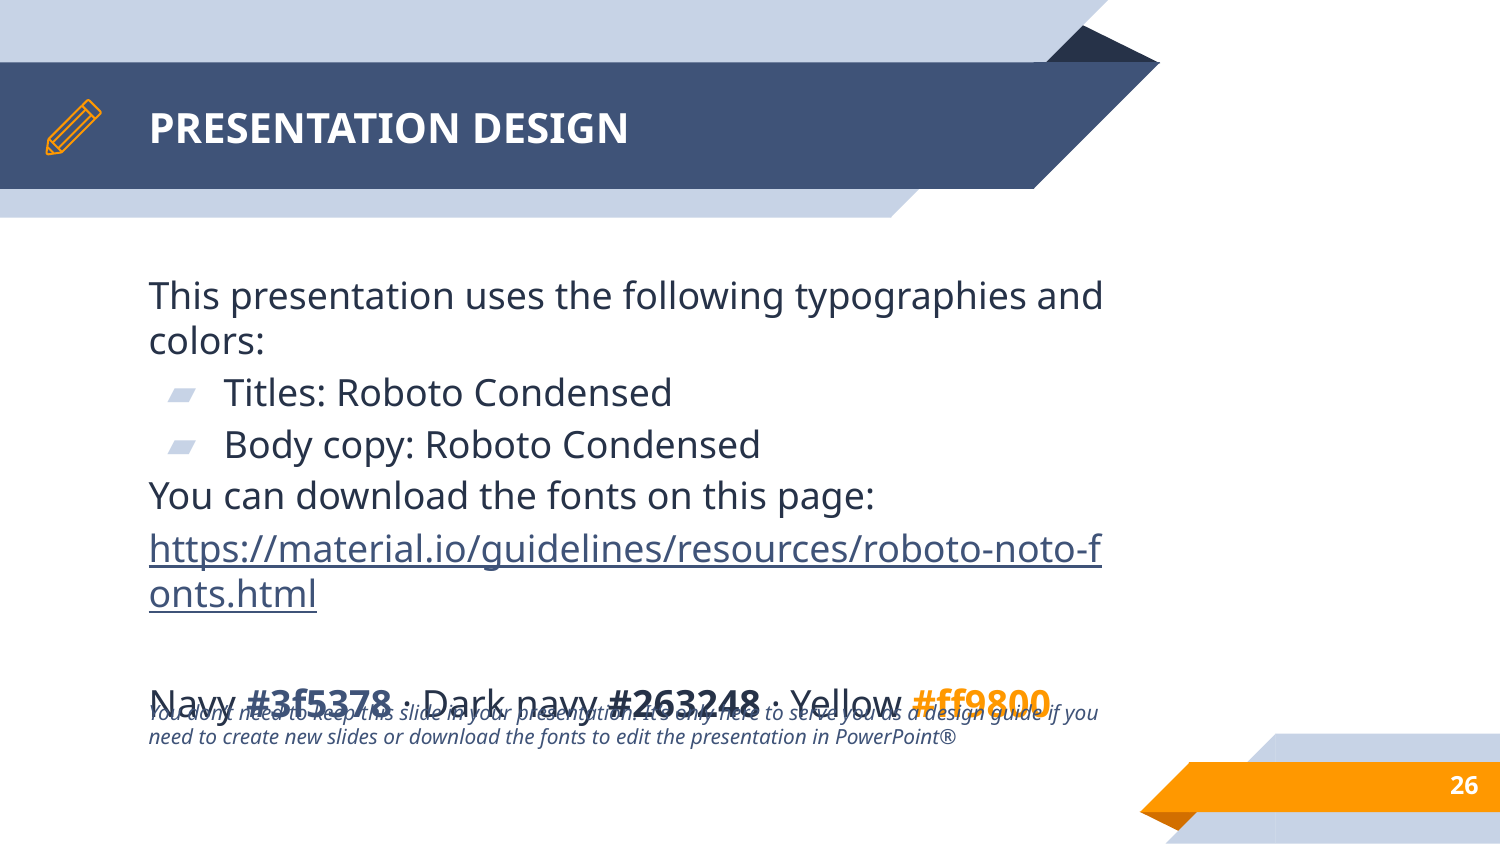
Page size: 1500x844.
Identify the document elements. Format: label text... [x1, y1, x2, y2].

slide_number <número> [1249, 760, 1494, 813]
list This presentation uses the following typographies and colors: Titles: Roboto Condensed Body copy: Roboto Condensed You can download the fonts on this page: https://material.io/guidelines/resources/roboto-noto-fonts.html Navy #3f5378 · Dark navy #263248 · Yellow #ff9800 [133, 217, 1140, 684]
title PRESENTATION DESIGN [133, 64, 1035, 190]
text_box You don’t need to keep this slide in your presentation. It’s only here to serve you as a design guide if you need to create new slides or download the fonts to edit the presentation in PowerPoint® [133, 684, 1140, 773]
